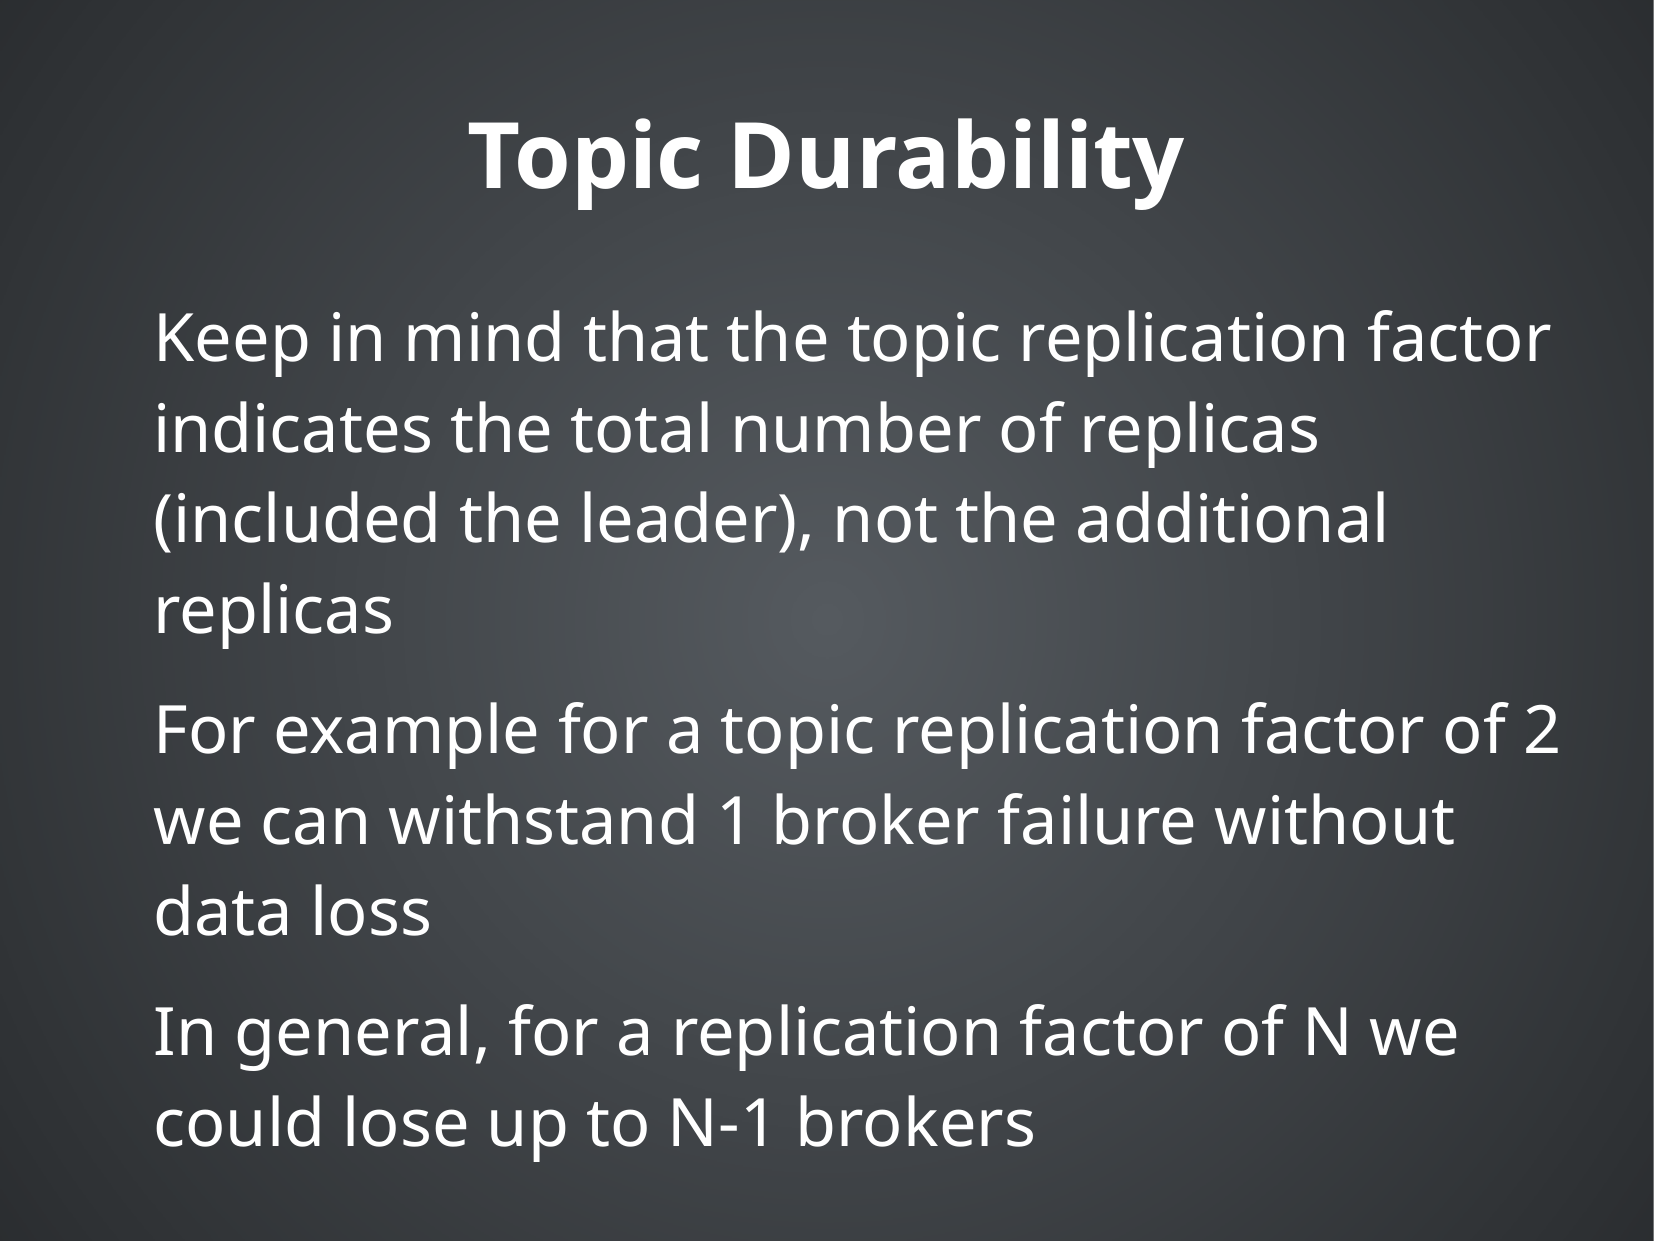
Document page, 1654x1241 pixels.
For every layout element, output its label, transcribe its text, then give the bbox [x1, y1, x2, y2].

list Keep in mind that the topic replication factor indicates the total number of replicas (included the leader), not the additional replicas For example for a topic replication factor of 2 we can withstand 1 broker failure without data loss In general, for a replication factor of N we could lose up to N-1 brokers [82, 290, 1571, 1241]
title Topic Durability [82, 49, 1571, 257]
picture [0, 0, 1654, 1241]
